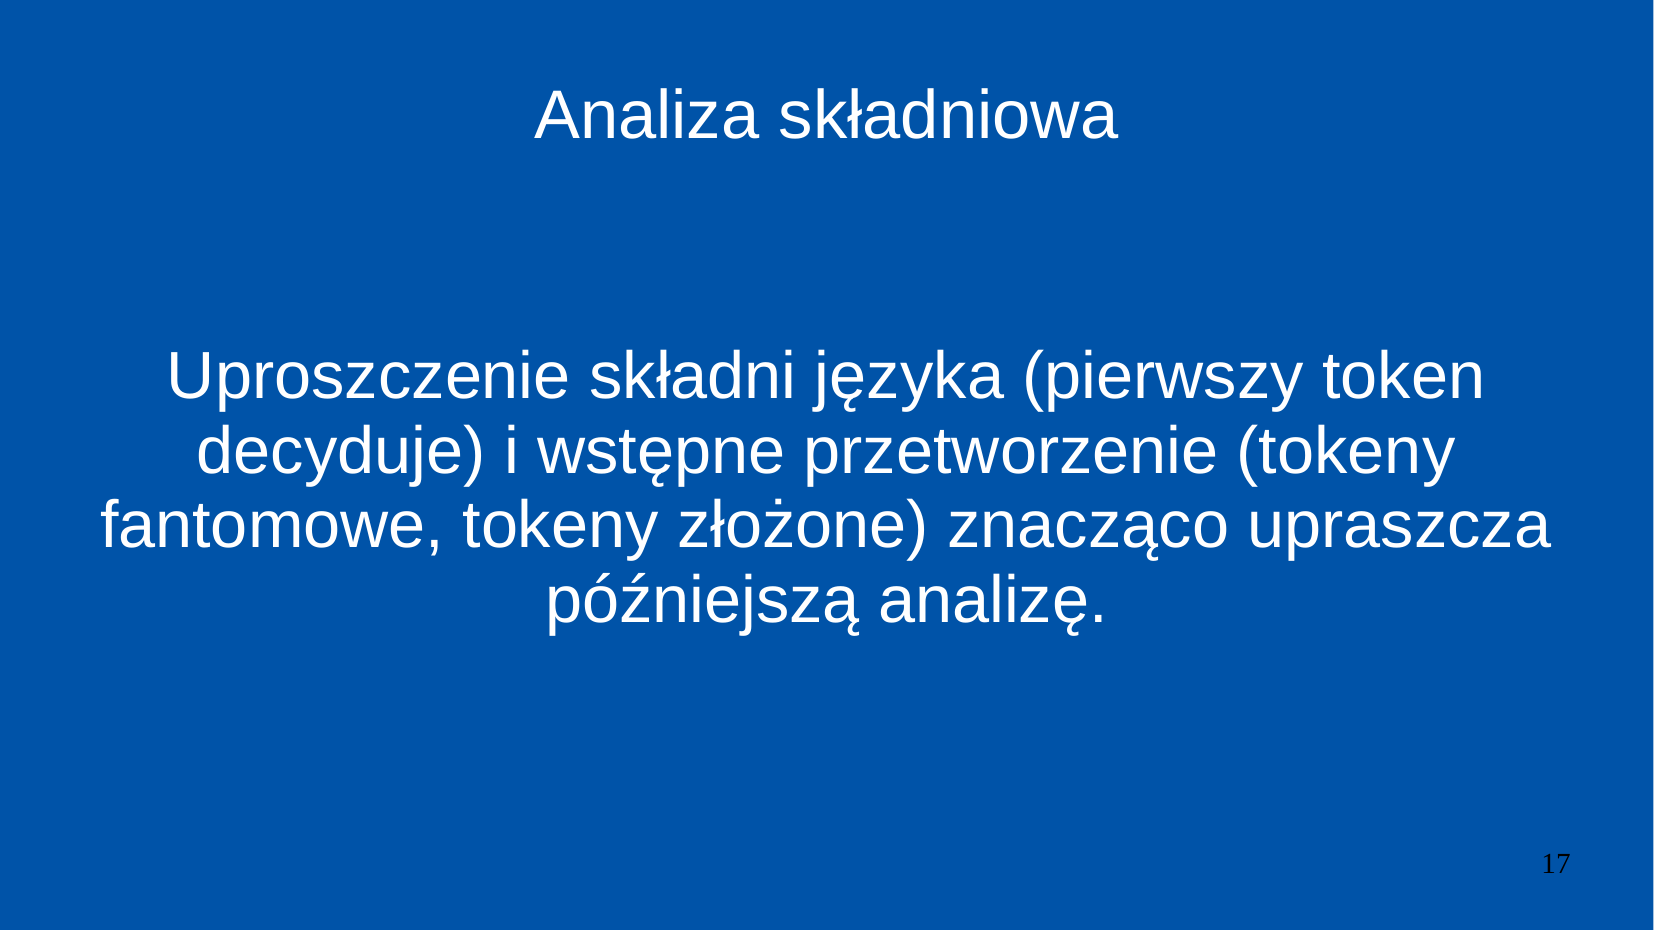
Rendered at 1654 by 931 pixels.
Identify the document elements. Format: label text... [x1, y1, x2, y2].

subtitle Uproszczenie składni języka (pierwszy token decyduje) i wstępne przetworzenie (tokeny fantomowe, tokeny złożone) znacząco upraszcza późniejszą analizę. [82, 217, 1571, 758]
title Analiza składniowa [82, 37, 1571, 193]
